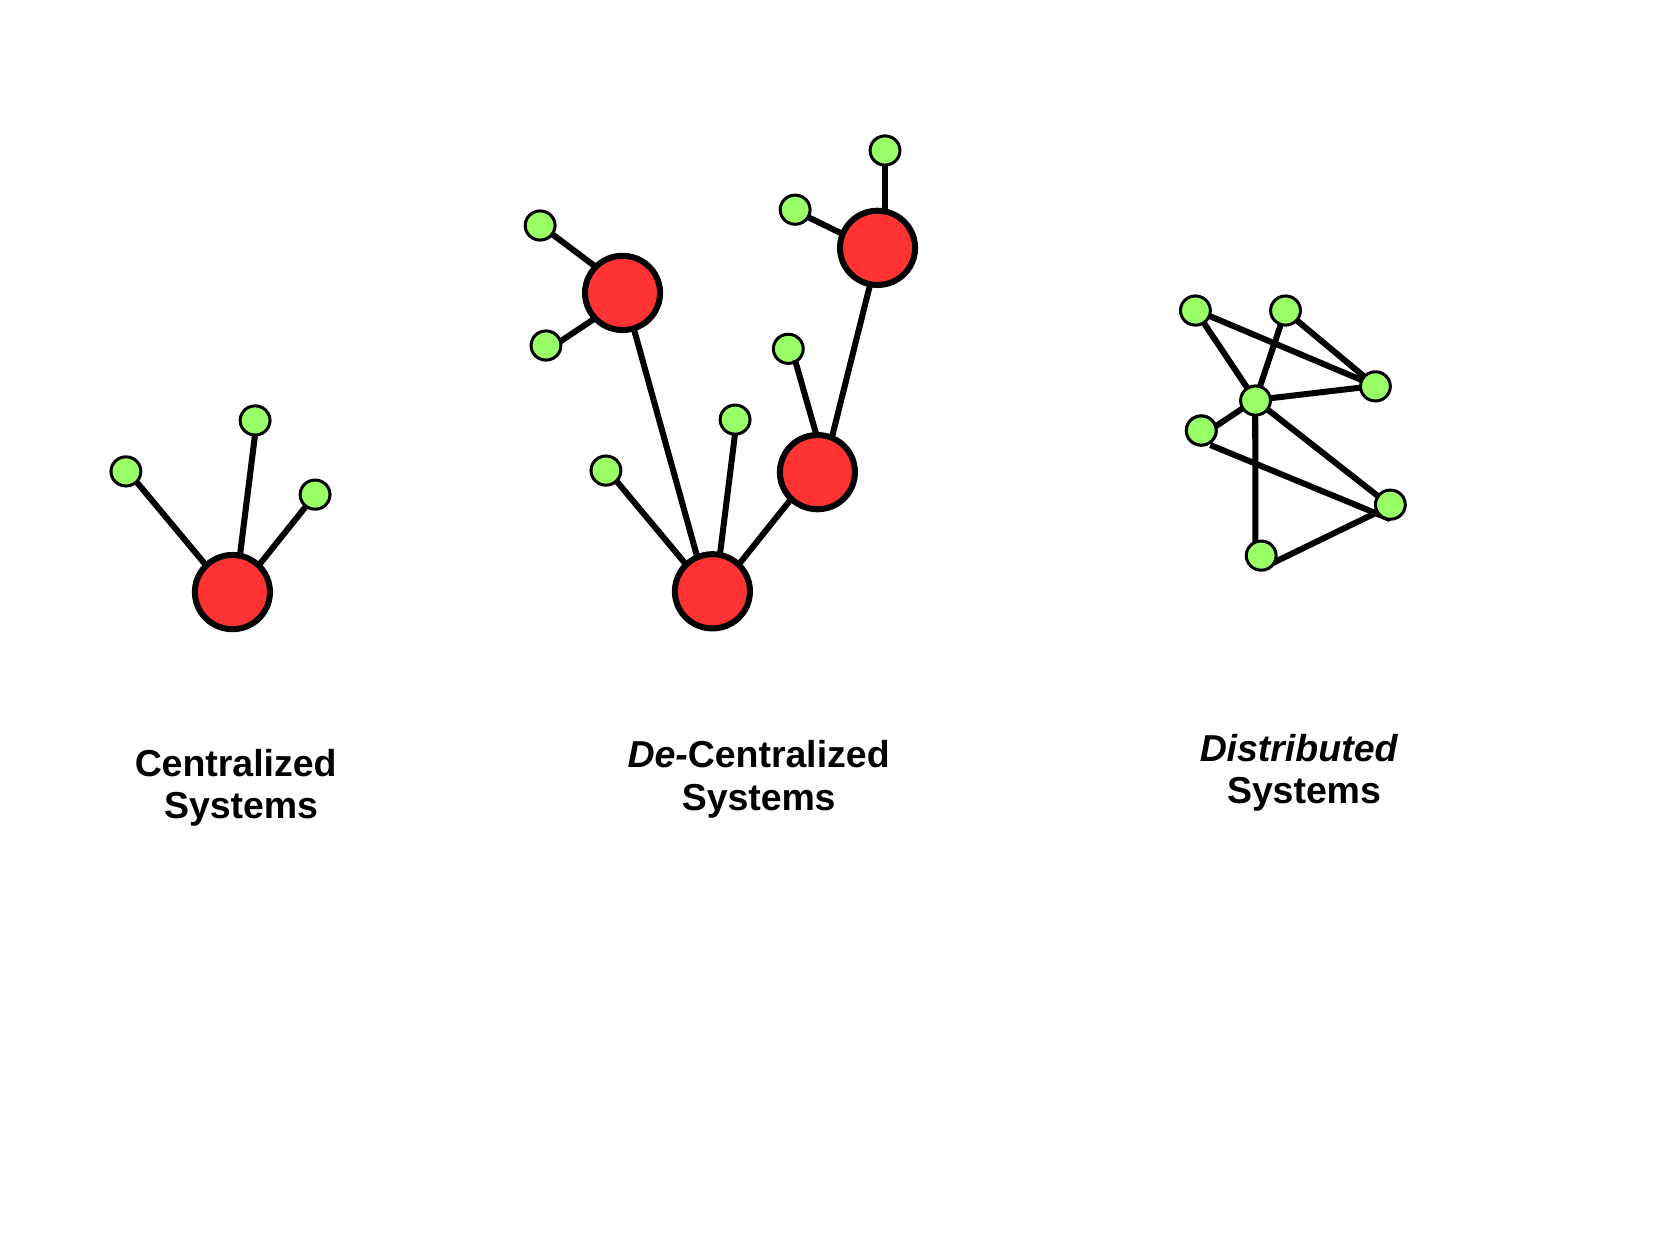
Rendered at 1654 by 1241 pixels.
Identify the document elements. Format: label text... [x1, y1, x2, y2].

text_box [1246, 541, 1277, 571]
text_box [240, 405, 271, 436]
text_box [1375, 490, 1406, 520]
text_box [525, 210, 556, 241]
text_box [1186, 415, 1217, 446]
text_box De-Centralized Systems [612, 726, 916, 868]
text_box [779, 435, 856, 510]
text_box [1180, 295, 1211, 326]
text_box [194, 554, 271, 630]
text_box [585, 255, 661, 331]
text_box [780, 195, 811, 225]
text_box [870, 135, 901, 166]
text_box Centralized Systems [120, 735, 363, 864]
text_box [590, 455, 621, 486]
text_box [720, 405, 751, 435]
text_box [674, 554, 751, 629]
text_box [773, 334, 804, 364]
text_box [840, 210, 916, 286]
text_box [110, 456, 141, 487]
text_box Distributed Systems [1185, 720, 1488, 861]
text_box [1270, 295, 1301, 326]
text_box [1240, 385, 1271, 416]
text_box [1360, 371, 1391, 401]
text_box [531, 330, 561, 361]
text_box [300, 480, 331, 510]
